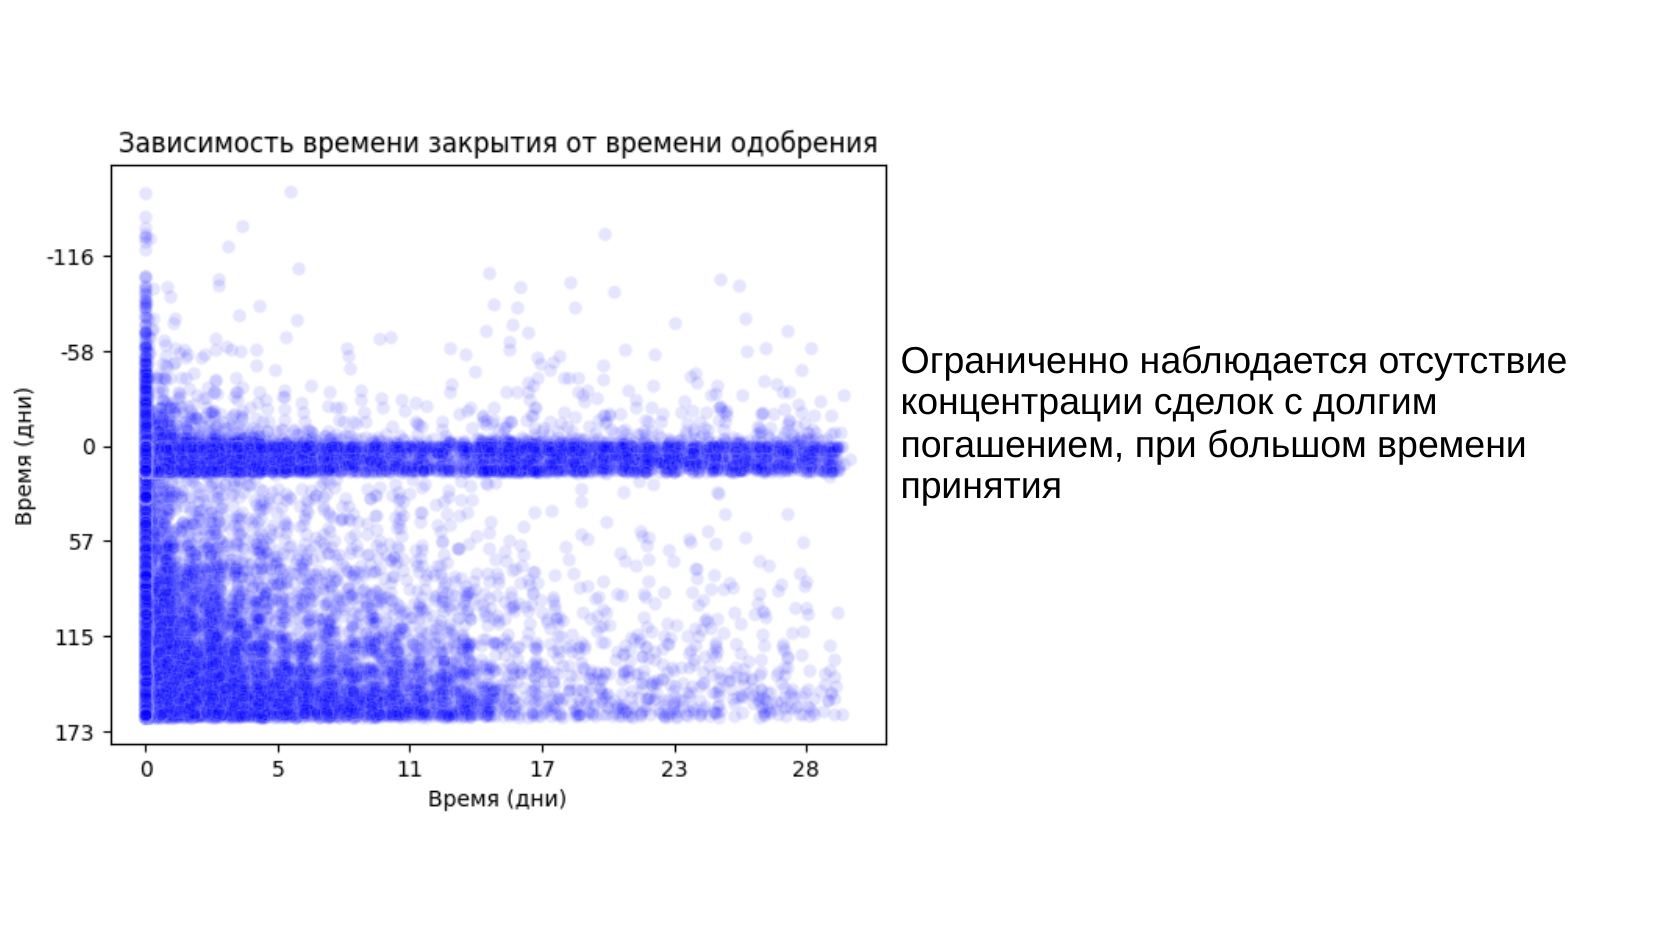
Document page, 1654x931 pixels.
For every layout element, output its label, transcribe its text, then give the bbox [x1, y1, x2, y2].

text_box Ограниченно наблюдается отсутствие концентрации сделок с долгим погашением, при большом времени принятия [885, 331, 1595, 739]
picture [0, 115, 900, 827]
